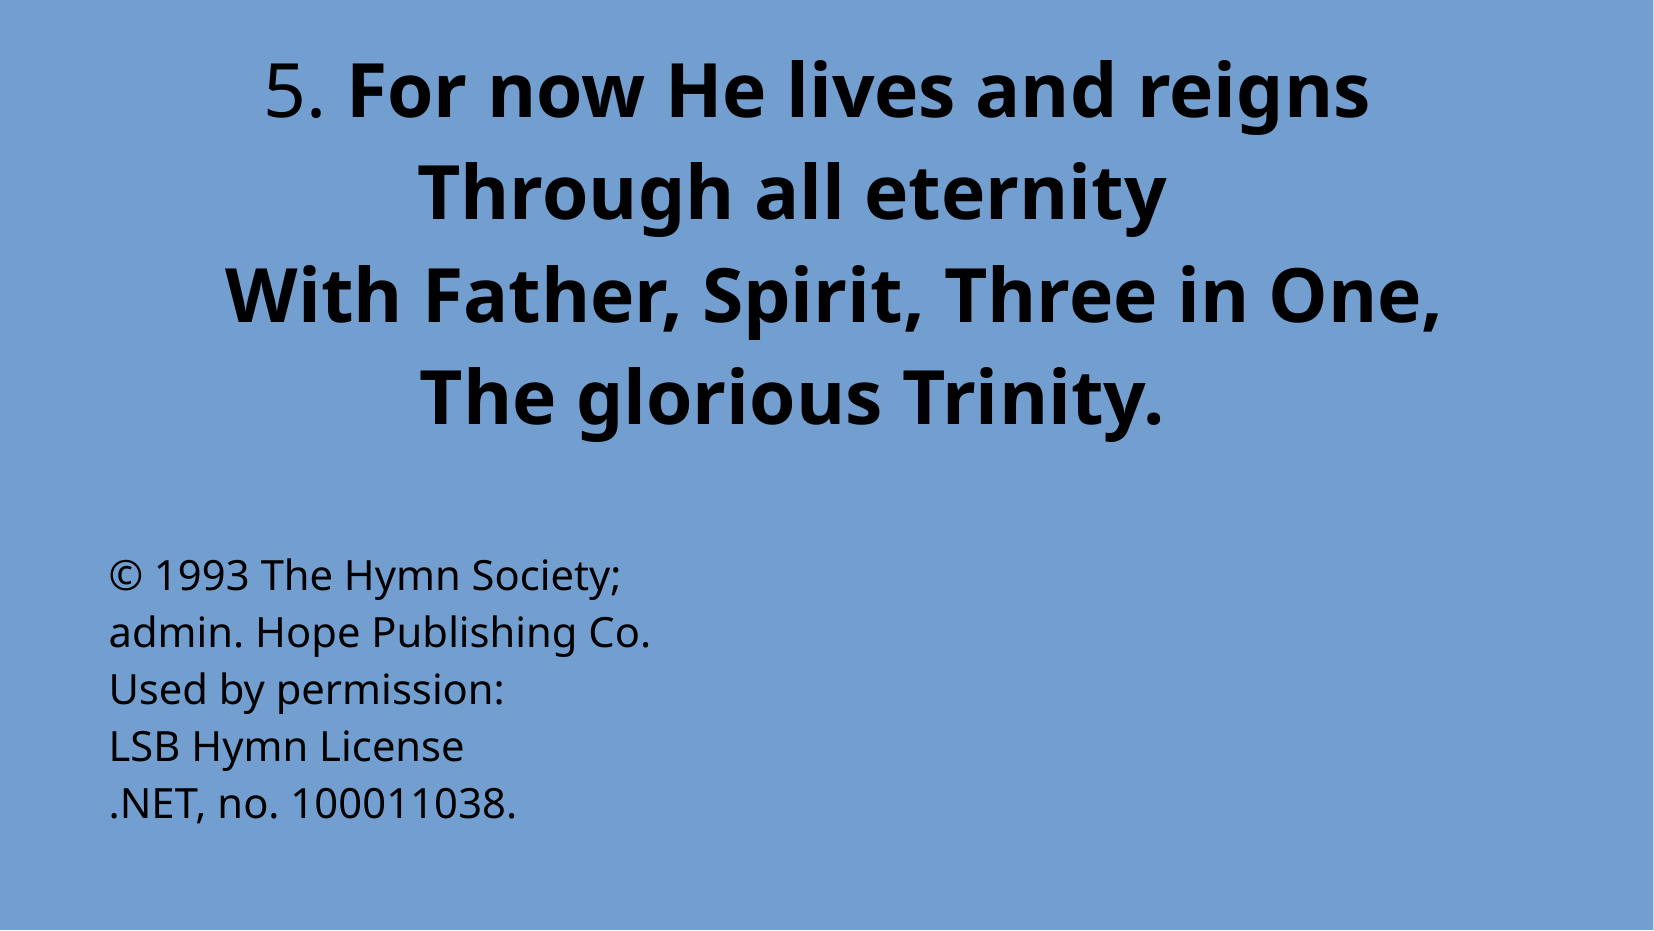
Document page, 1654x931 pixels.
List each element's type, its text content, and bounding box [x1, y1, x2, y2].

text_box 5. For now He lives and reigns Through all eternity With Father, Spirit, Three in One, The glorious Trinity. © 1993 The Hymn Society; admin. Hope Publishing Co. Used by permission: LSB Hymn License .NET, no. 100011038. [75, 30, 1561, 877]
